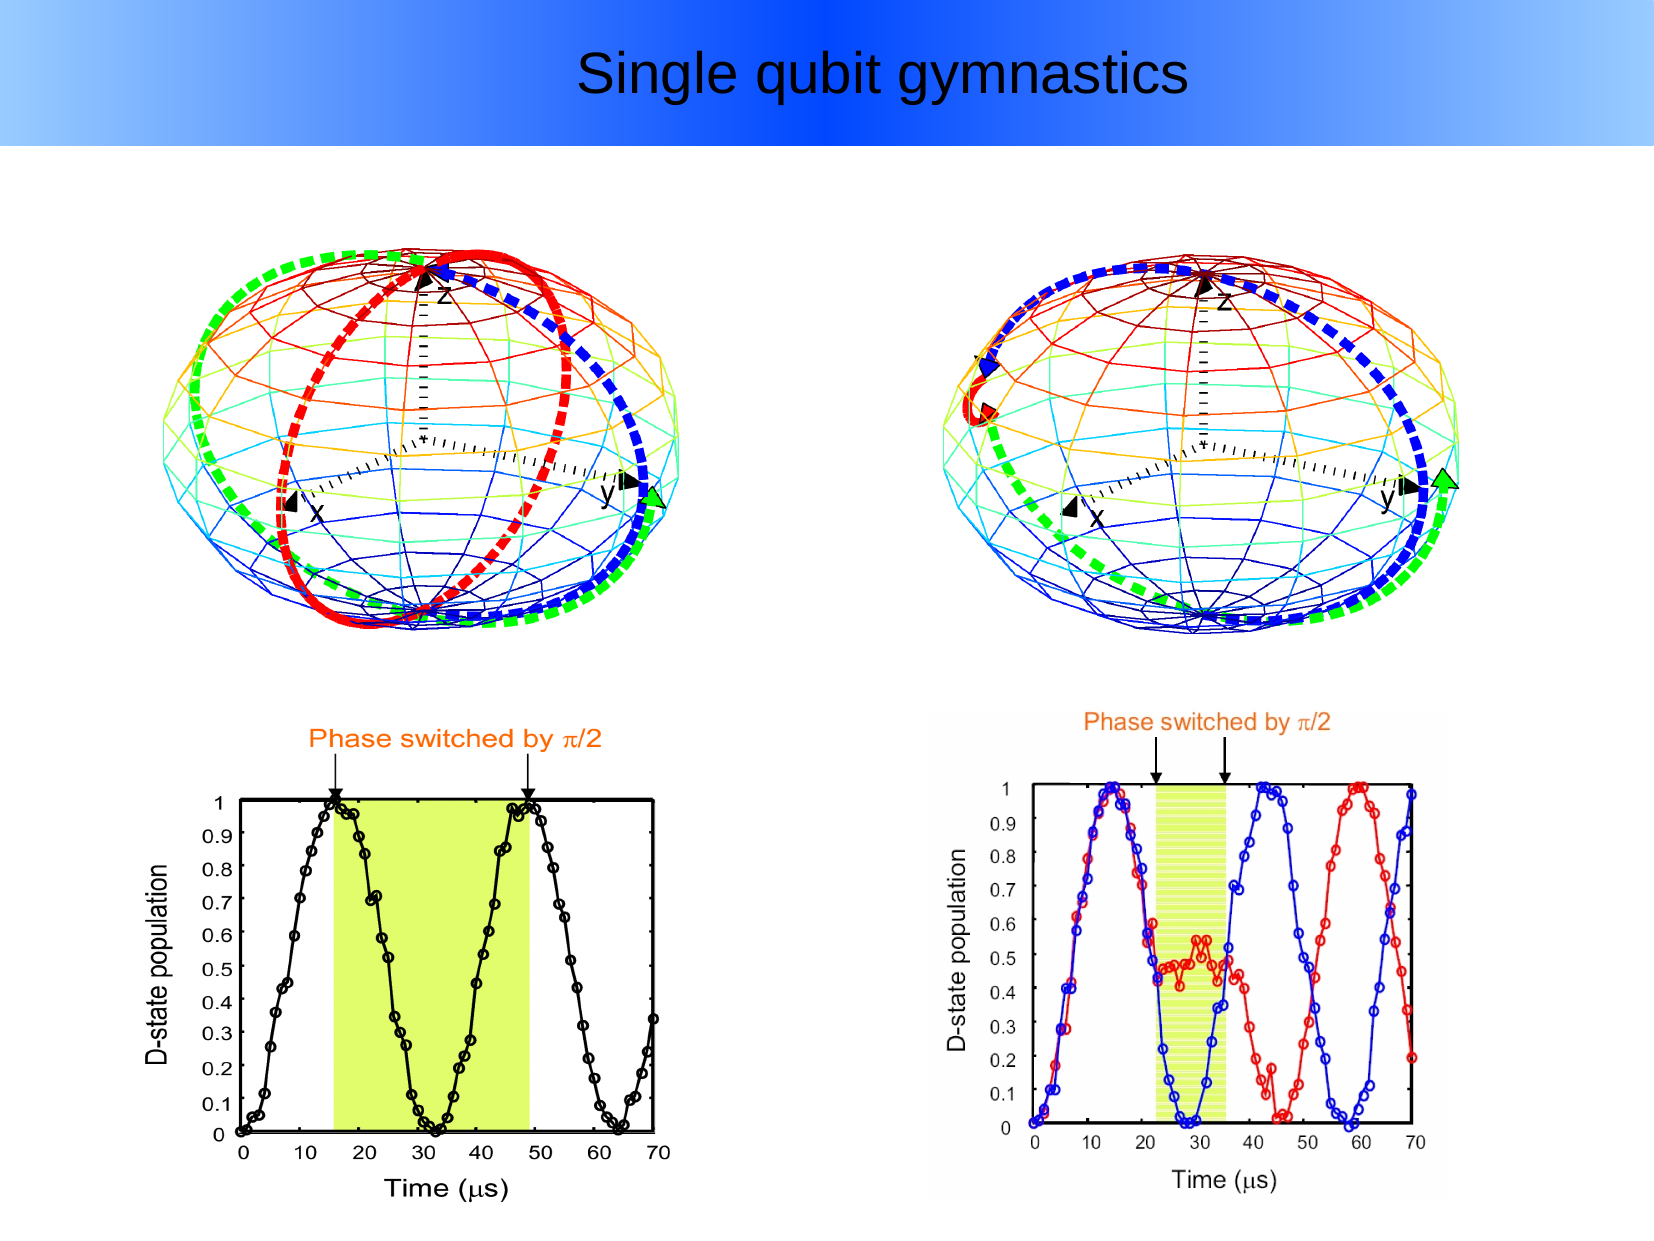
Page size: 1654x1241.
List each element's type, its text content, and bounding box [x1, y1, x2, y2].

text_box [0, 0, 1654, 146]
text_box Single qubit gymnastics [562, 33, 1206, 121]
picture [161, 237, 687, 634]
picture [923, 707, 1449, 1203]
picture [144, 727, 670, 1203]
picture [941, 248, 1467, 634]
